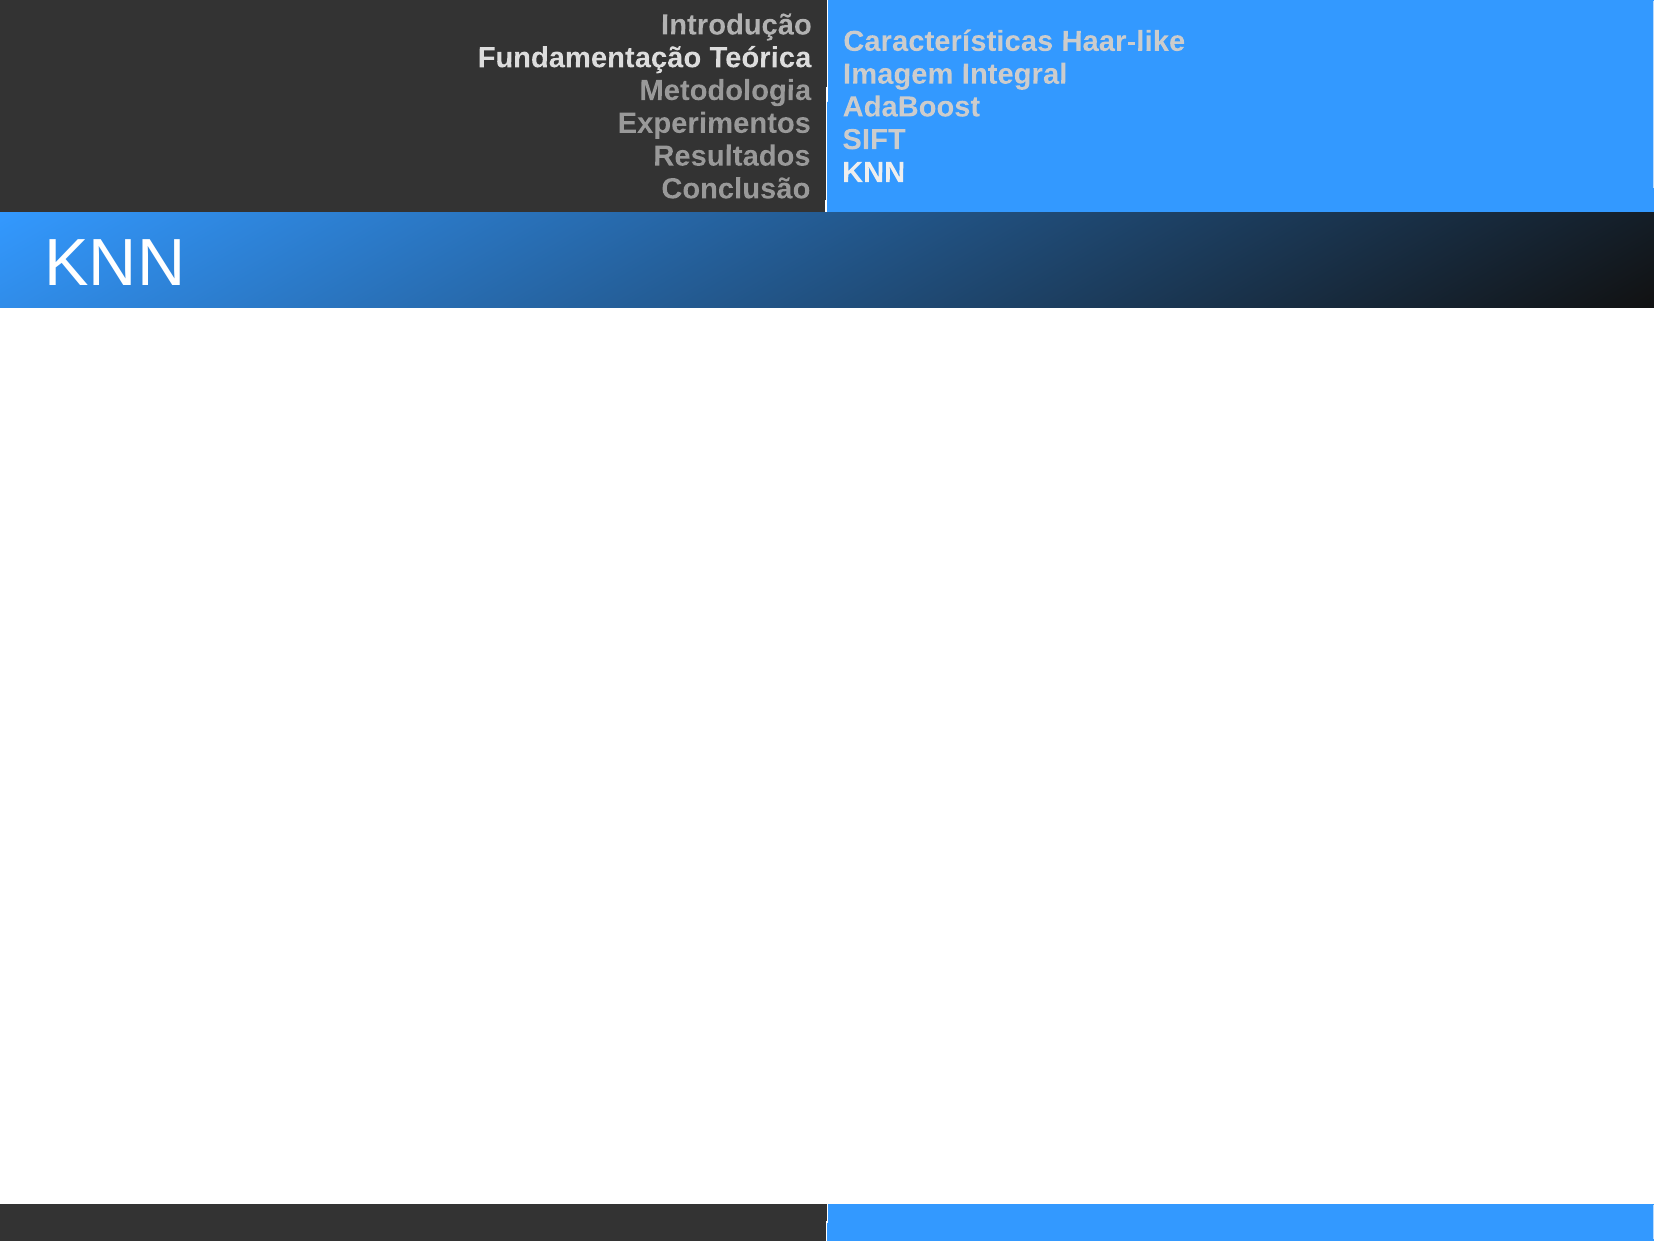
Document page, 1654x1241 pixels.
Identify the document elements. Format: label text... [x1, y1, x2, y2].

text_box [0, 1204, 827, 1241]
text_box Introdução Fundamentação Teórica Metodologia Experimentos Resultados Conclusão [0, 0, 827, 212]
text_box Características Haar-like Imagem Integral AdaBoost SIFT KNN [827, 0, 1654, 212]
text_box KNN [0, 212, 1654, 308]
text_box [827, 1204, 1654, 1241]
